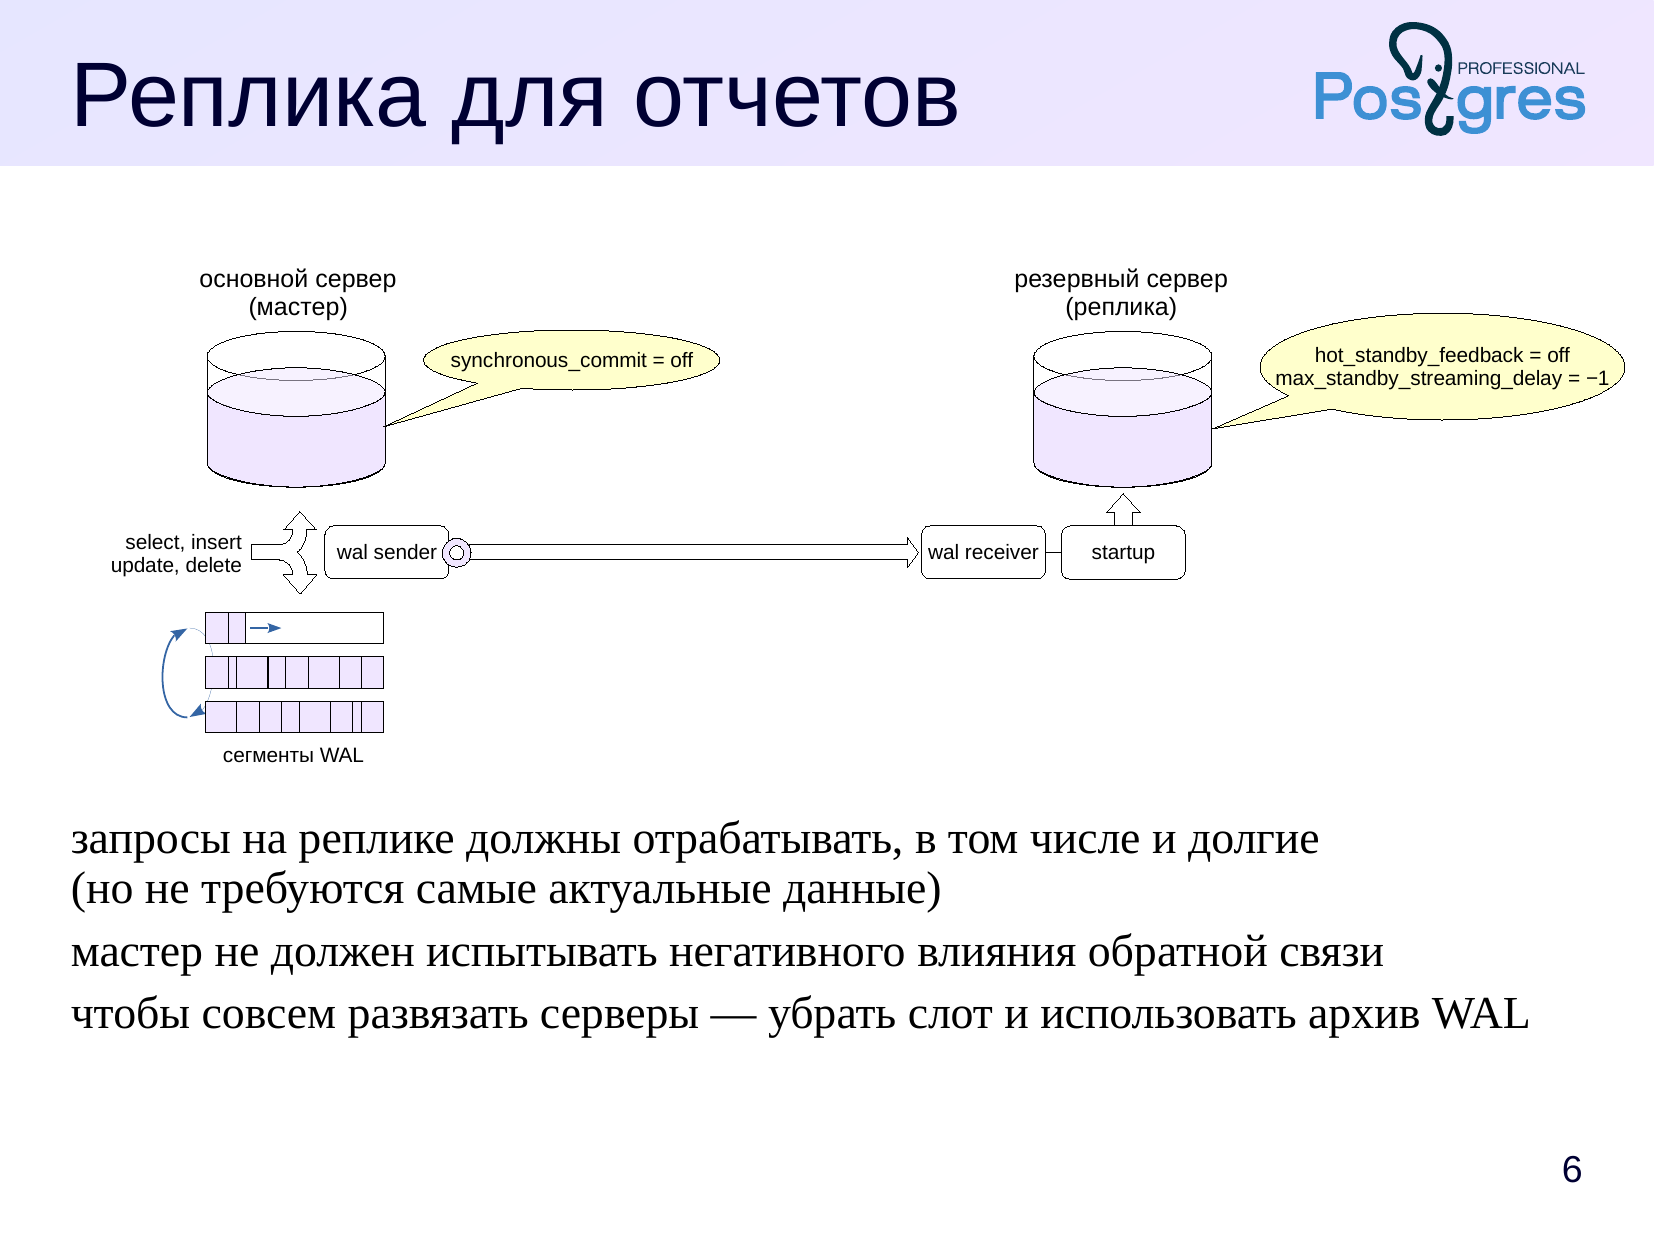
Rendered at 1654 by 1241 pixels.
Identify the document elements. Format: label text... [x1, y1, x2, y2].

text_box [206, 702, 383, 732]
text_box [1033, 331, 1212, 488]
text_box основной сервер (мастер) [184, 257, 413, 329]
text_box [1106, 493, 1141, 525]
text_box [257, 511, 317, 594]
text_box [207, 331, 386, 488]
text_box select, insert update, delete [96, 523, 257, 586]
text_box wal sender [324, 525, 449, 579]
text_box [442, 537, 919, 568]
text_box hot_standby_feedback = off max_standby_streaming_delay = −1 [1212, 313, 1625, 429]
text_box резервный сервер (реплика) [999, 257, 1244, 329]
list запросы на реплике должны отрабатывать, в том числе и долгие (но не требуются самые актуальные данные) мастер не должен испытывать негативного влияния обратной связи чтобы совсем развязать серверы — убрать слот и использовать архив WAL [70, 283, 1583, 1141]
text_box сегменты WAL [208, 735, 380, 775]
text_box synchronous_commit = off [383, 330, 720, 427]
text_box startup [1061, 525, 1186, 580]
text_box [206, 613, 246, 643]
text_box [206, 657, 383, 688]
title Реплика для отчетов [70, 43, 1241, 147]
text_box wal receiver [921, 525, 1046, 579]
